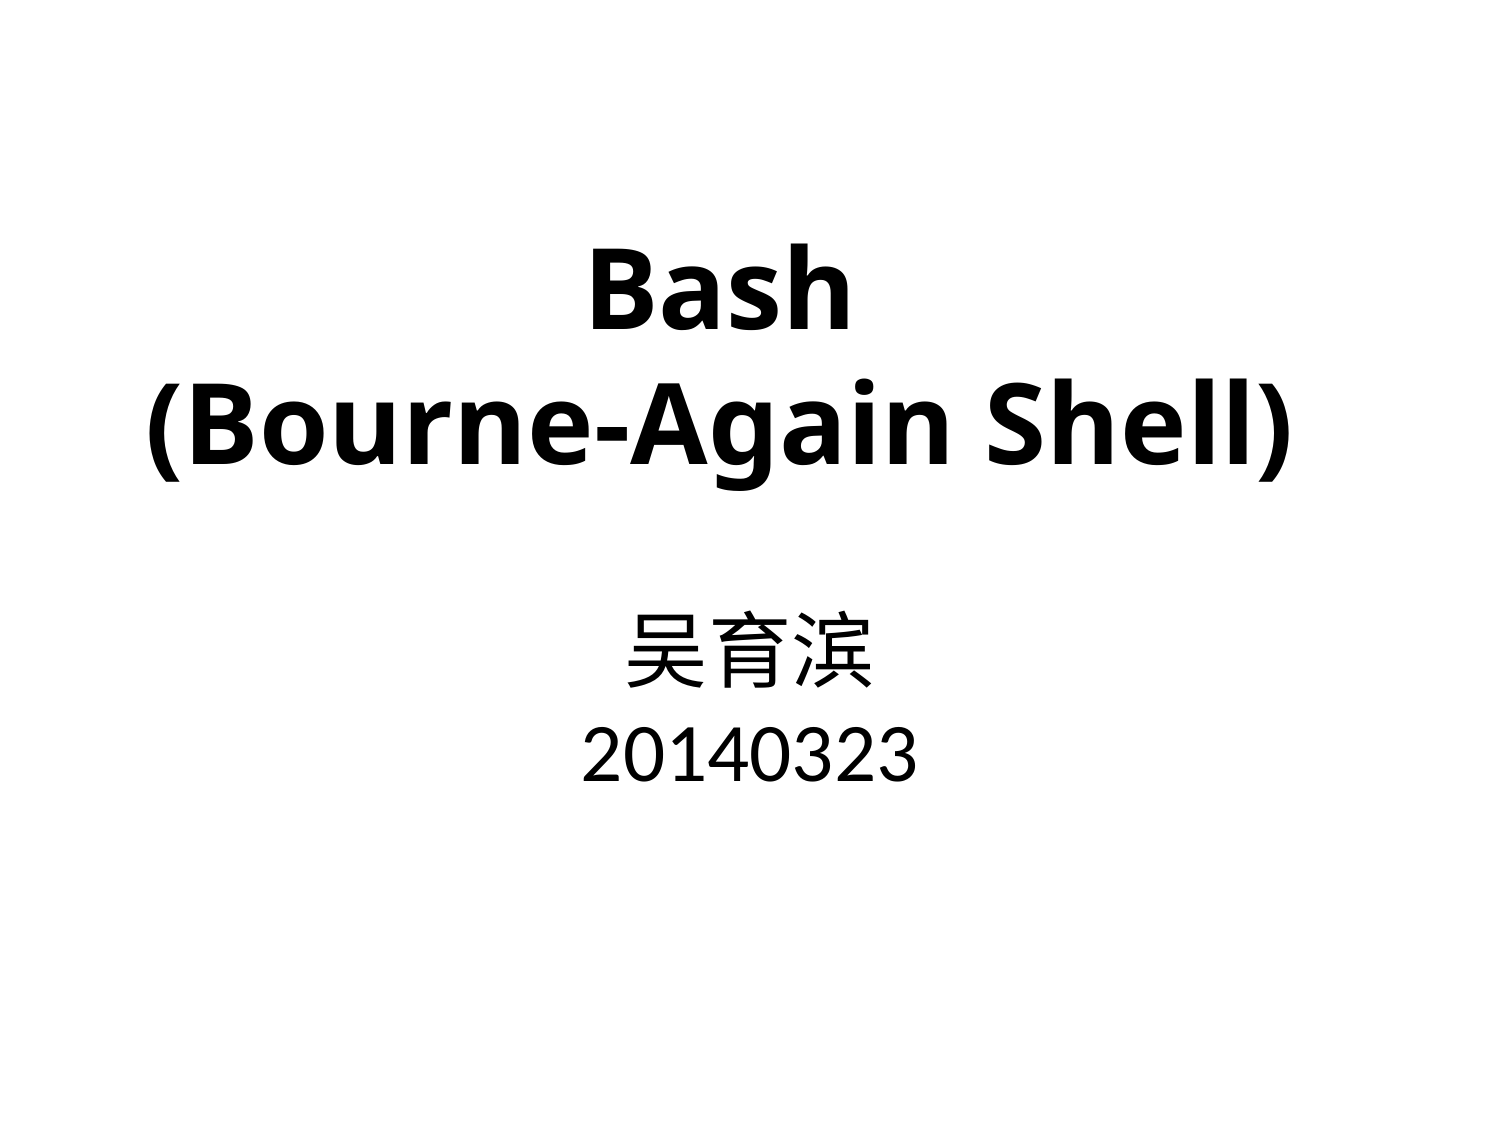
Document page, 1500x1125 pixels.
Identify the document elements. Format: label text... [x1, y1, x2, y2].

text_box Bash (Bourne-Again Shell) [45, 103, 1395, 495]
text_box 吴育滨 20140323 [187, 590, 1313, 863]
